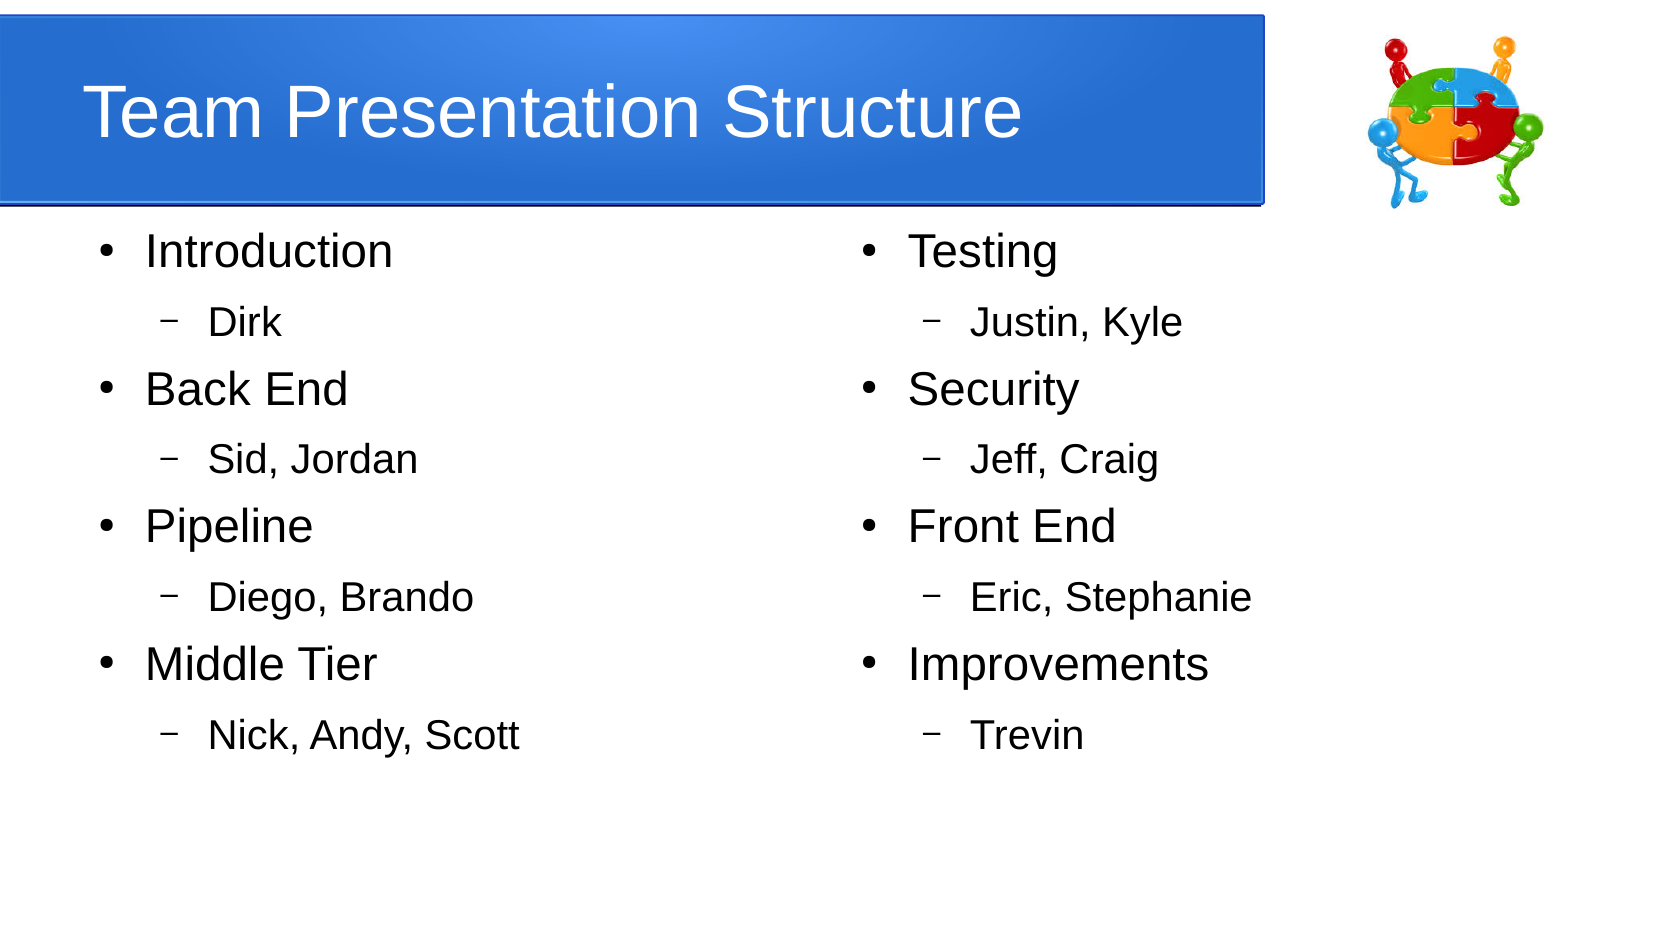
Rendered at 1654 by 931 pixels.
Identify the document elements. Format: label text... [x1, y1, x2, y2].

title Team Presentation Structure [82, 35, 1235, 189]
list Testing Justin, Kyle Security Jeff, Craig Front End Eric, Stephanie Improvements Trevin [845, 224, 1572, 764]
picture [1366, 35, 1546, 211]
list Introduction Dirk Back End Sid, Jordan Pipeline Diego, Brando Middle Tier Nick, Andy, Scott [82, 224, 809, 764]
